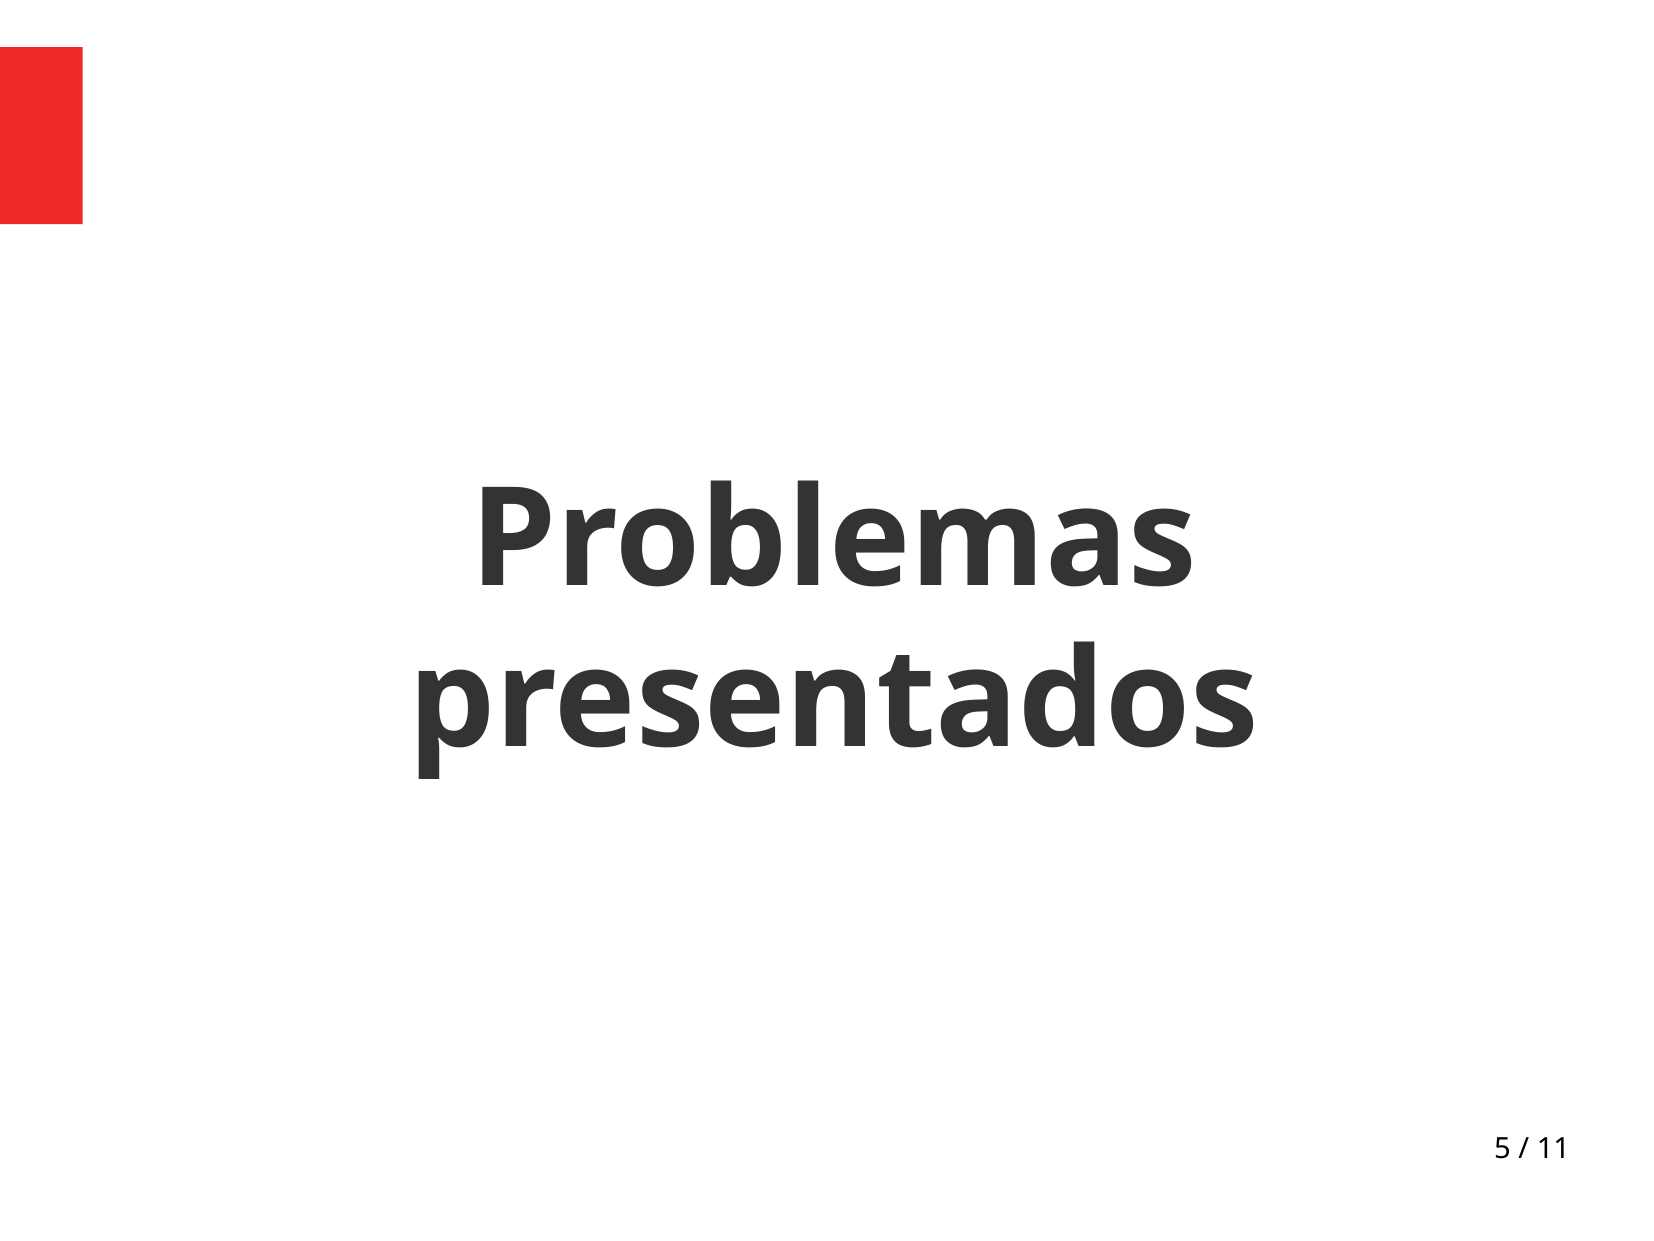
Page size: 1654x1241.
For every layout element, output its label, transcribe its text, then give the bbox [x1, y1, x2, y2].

title Problemas presentados [107, 512, 1561, 721]
